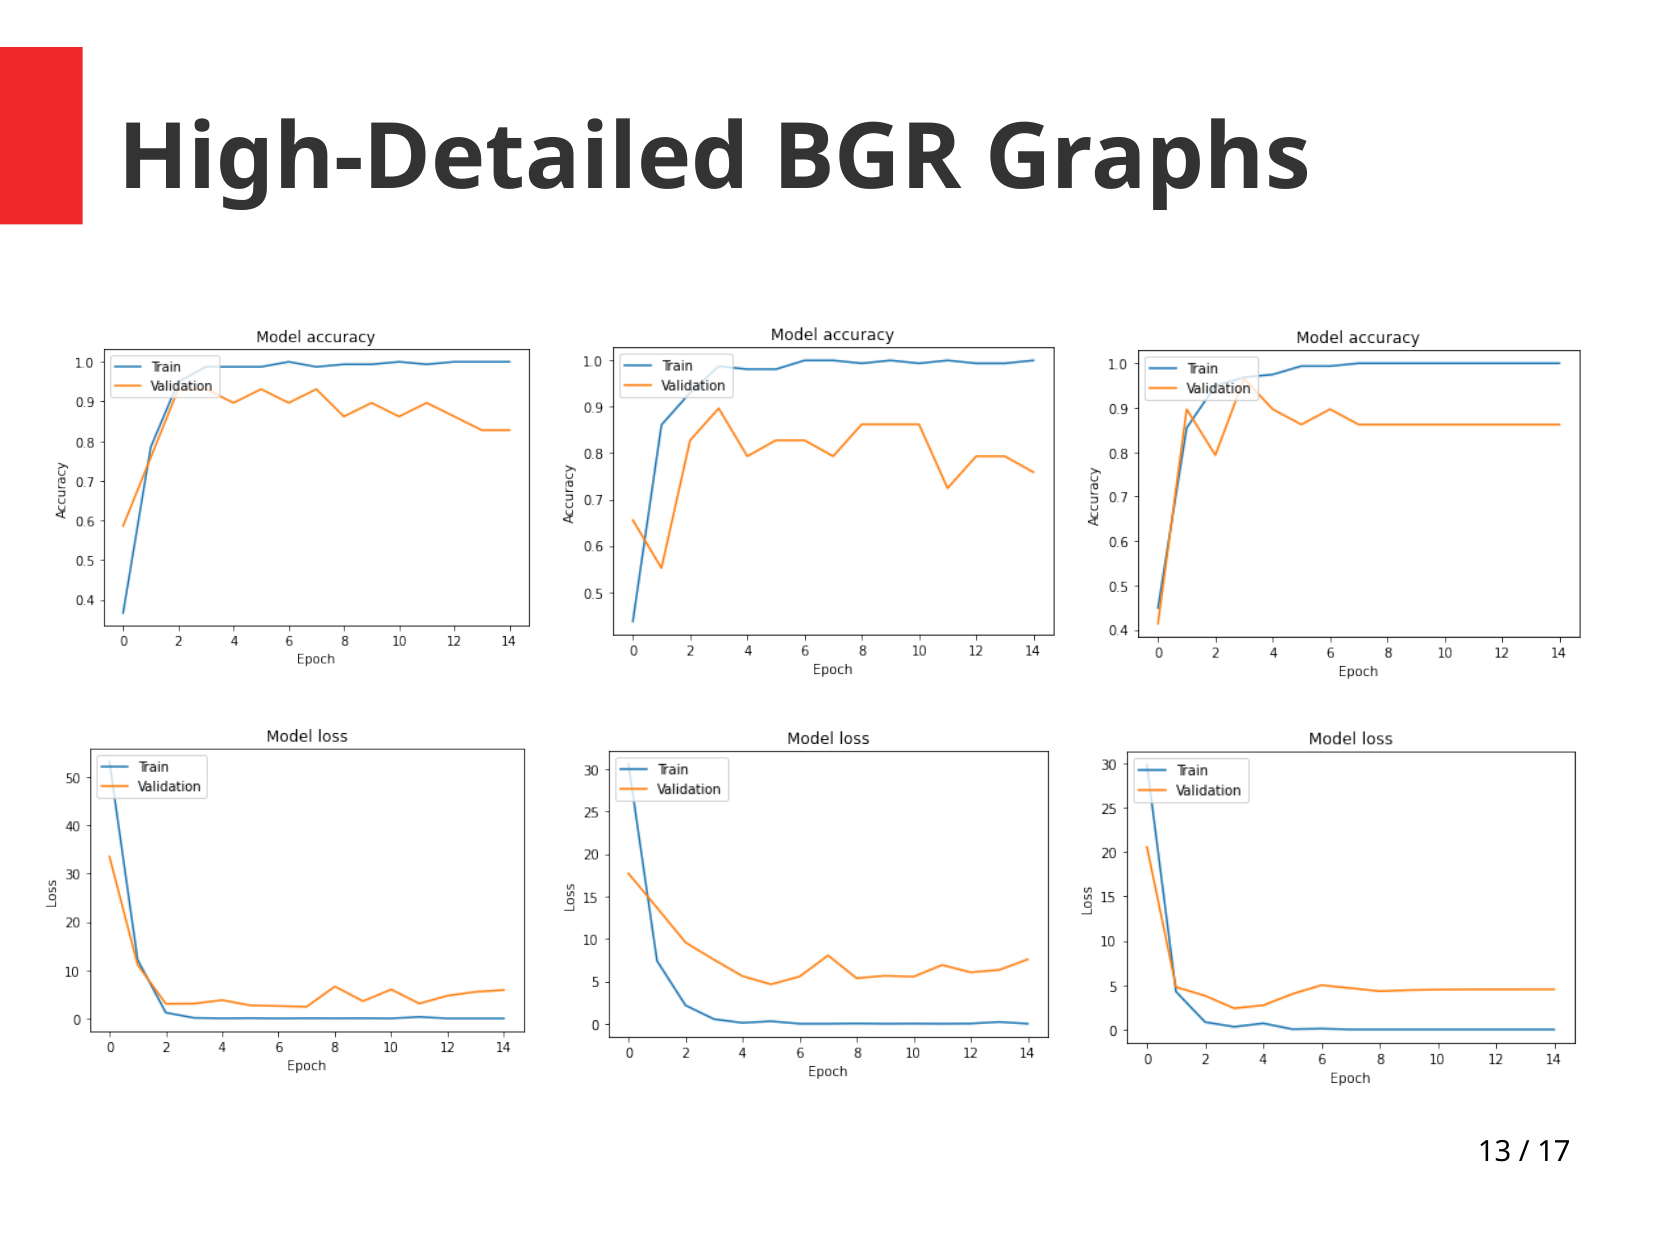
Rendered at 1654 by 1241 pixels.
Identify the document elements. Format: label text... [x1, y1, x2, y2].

picture [1080, 321, 1589, 687]
picture [555, 318, 1063, 685]
title High-Detailed BGR Graphs [118, 49, 1571, 257]
picture [1072, 722, 1583, 1094]
picture [37, 720, 532, 1081]
picture [555, 722, 1056, 1087]
picture [48, 321, 538, 674]
